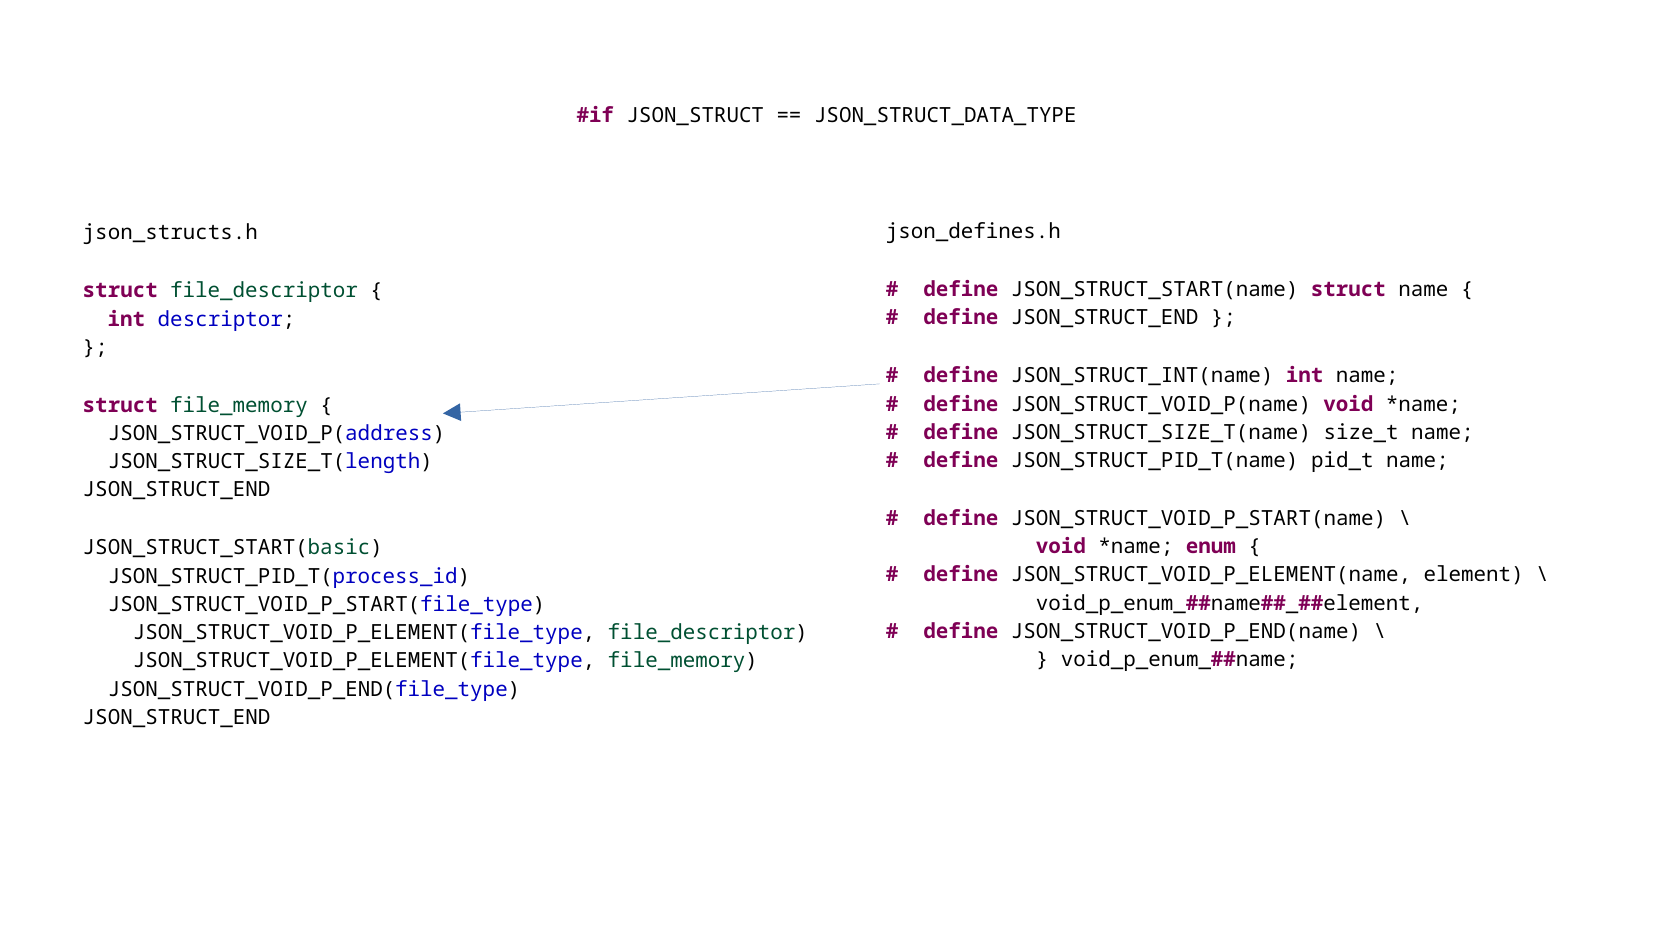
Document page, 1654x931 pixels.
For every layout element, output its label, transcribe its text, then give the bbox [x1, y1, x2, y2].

list json_structs.h struct file_descriptor { int descriptor; }; struct file_memory { JSON_STRUCT_VOID_P(address) JSON_STRUCT_SIZE_T(length) JSON_STRUCT_END JSON_STRUCT_START(basic) JSON_STRUCT_PID_T(process_id) JSON_STRUCT_VOID_P_START(file_type) JSON_STRUCT_VOID_P_ELEMENT(file_type, file_descriptor) JSON_STRUCT_VOID_P_ELEMENT(file_type, file_memory) JSON_STRUCT_VOID_P_END(file_type) JSON_STRUCT_END [82, 217, 827, 758]
title #if JSON_STRUCT == JSON_STRUCT_DATA_TYPE [82, 37, 1571, 193]
list json_defines.h # define JSON_STRUCT_START(name) struct name { # define JSON_STRUCT_END }; # define JSON_STRUCT_INT(name) int name; # define JSON_STRUCT_VOID_P(name) void *name; # define JSON_STRUCT_SIZE_T(name) size_t name; # define JSON_STRUCT_PID_T(name) pid_t name; # define JSON_STRUCT_VOID_P_START(name) \ void *name; enum { # define JSON_STRUCT_VOID_P_ELEMENT(name, element) \ void_p_enum_##name##_##element, # define JSON_STRUCT_VOID_P_END(name) \ } void_p_enum_##name; [885, 216, 1571, 756]
